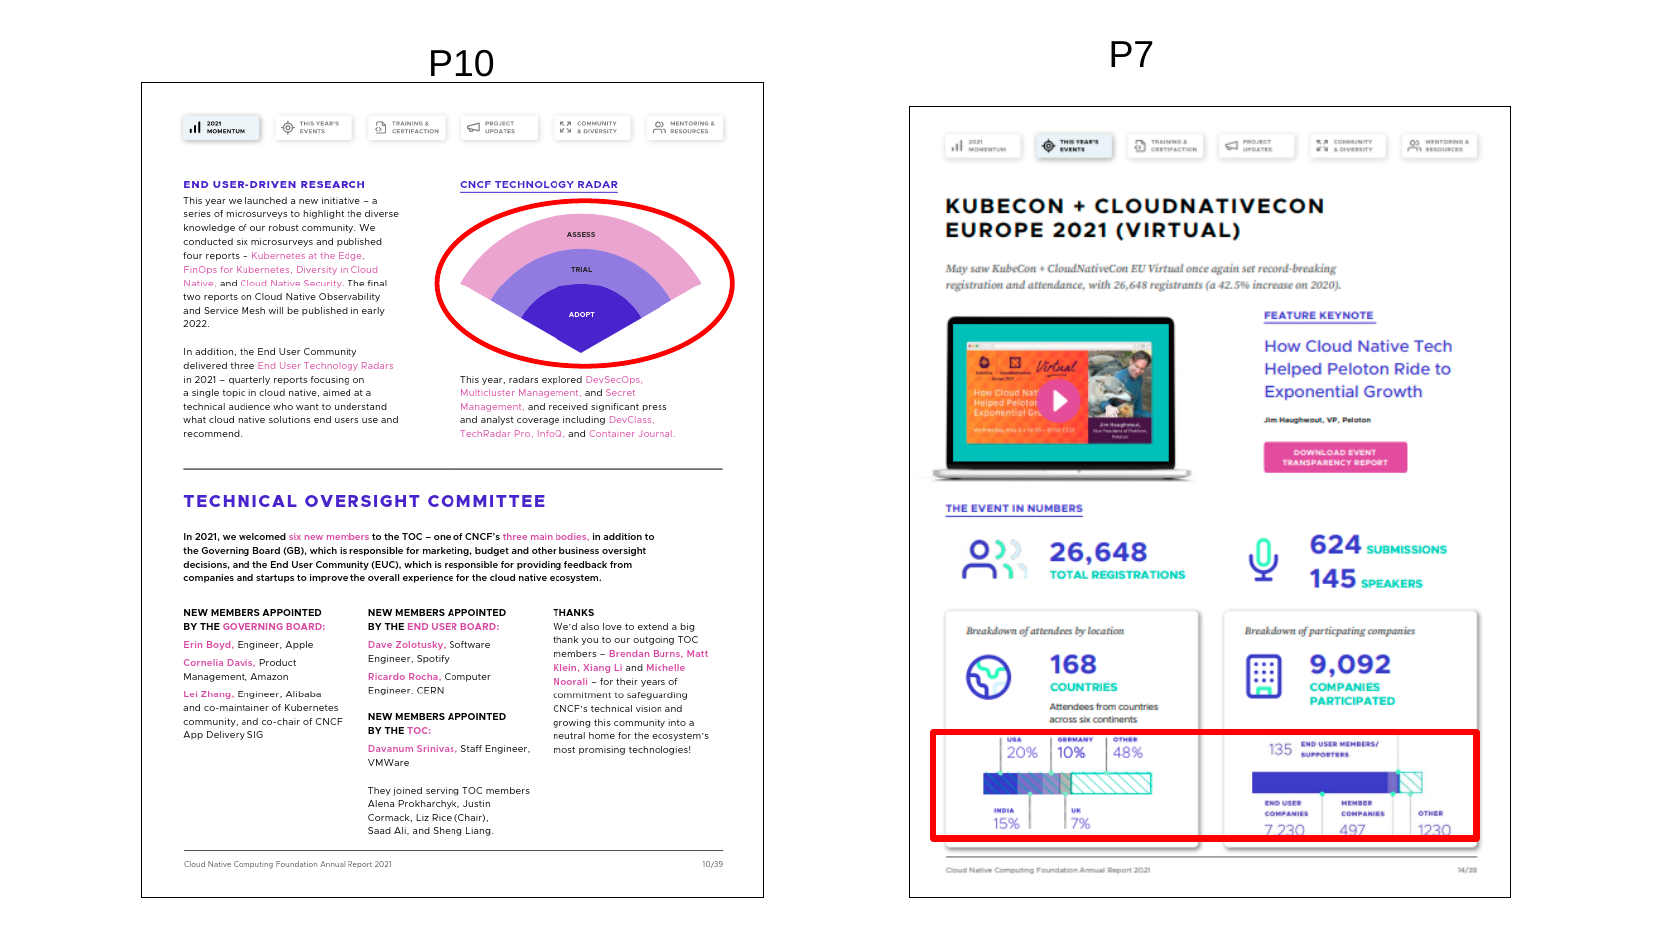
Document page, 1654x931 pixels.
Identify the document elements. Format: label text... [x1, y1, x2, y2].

text_box P10 [413, 35, 603, 82]
picture [909, 106, 1511, 898]
picture [141, 82, 764, 898]
text_box P7 [1093, 25, 1170, 83]
